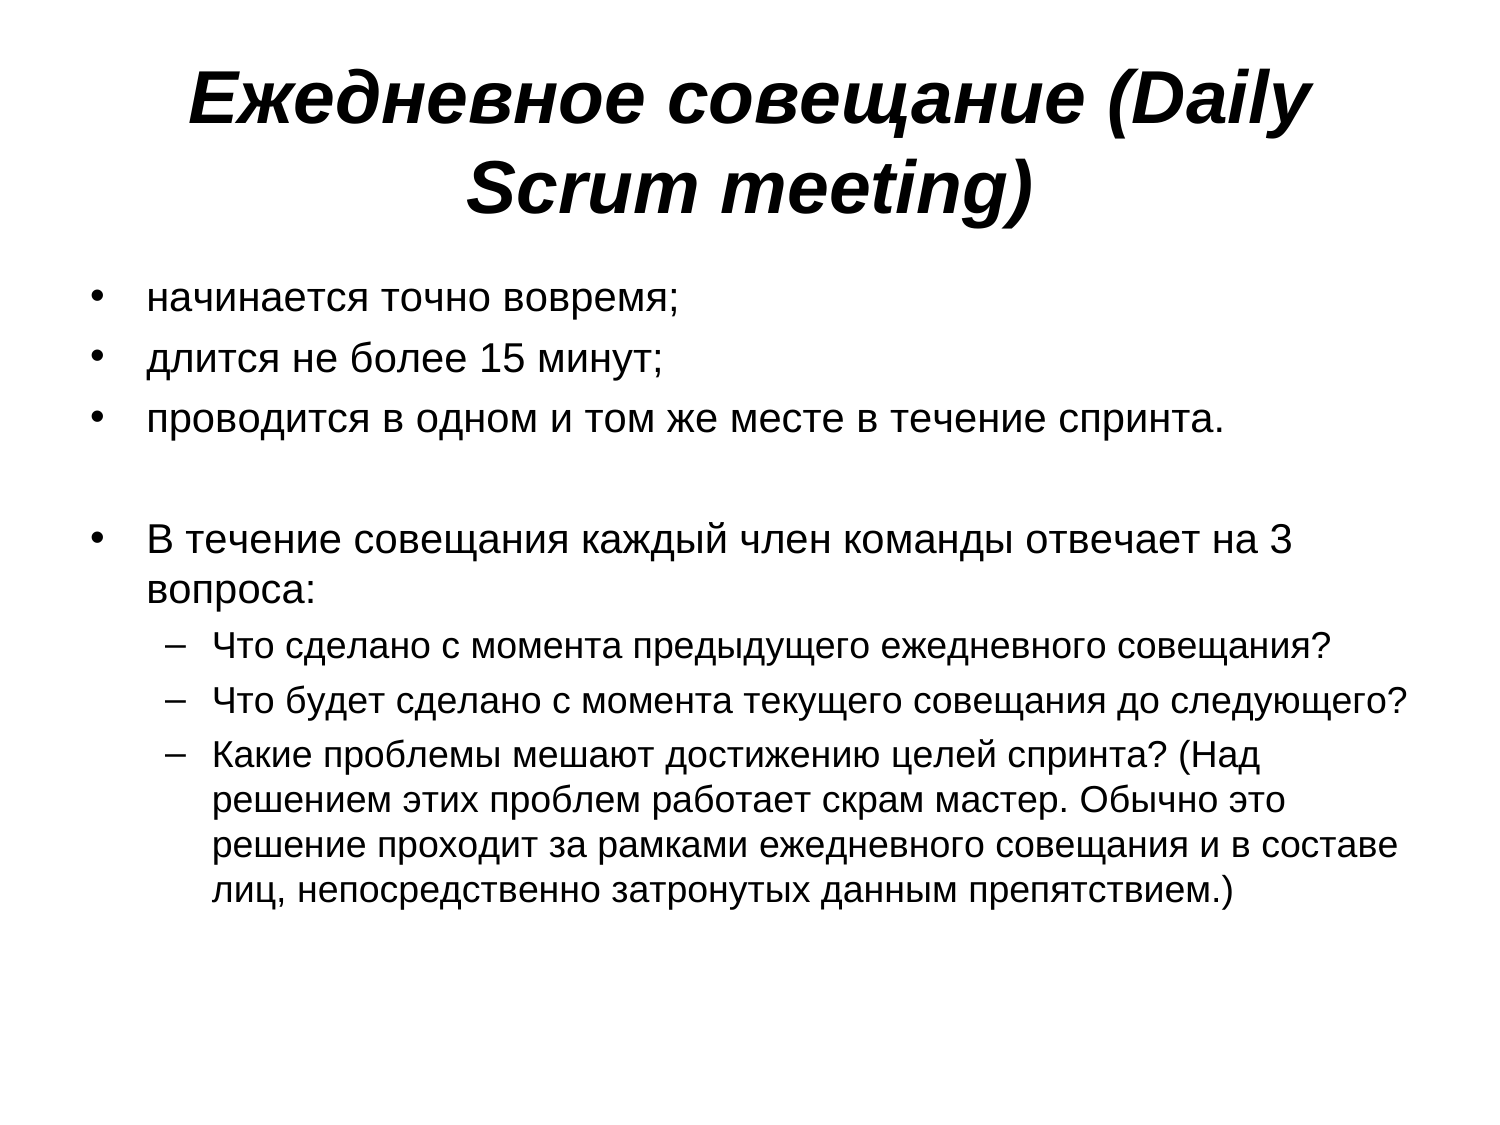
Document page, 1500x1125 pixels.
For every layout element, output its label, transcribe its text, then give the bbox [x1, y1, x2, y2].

title Ежедневное совещание (Daily Scrum meeting) [75, 45, 1426, 233]
list начинается точно вовремя; длится не более 15 минут; проводится в одном и том же месте в течение спринта. В течение совещания каждый член команды отвечает на 3 вопроса: Что сделано с момента предыдущего ежедневного совещания? Что будет сделано с момента текущего совещания до следующего? Какие проблемы мешают достижению целей спринта? (Над решением этих проблем работает скрам мастер. Обычно это решение проходит за рамками ежедневного совещания и в составе лиц, непосредственно затронутых данным препятствием.) [75, 262, 1426, 1005]
